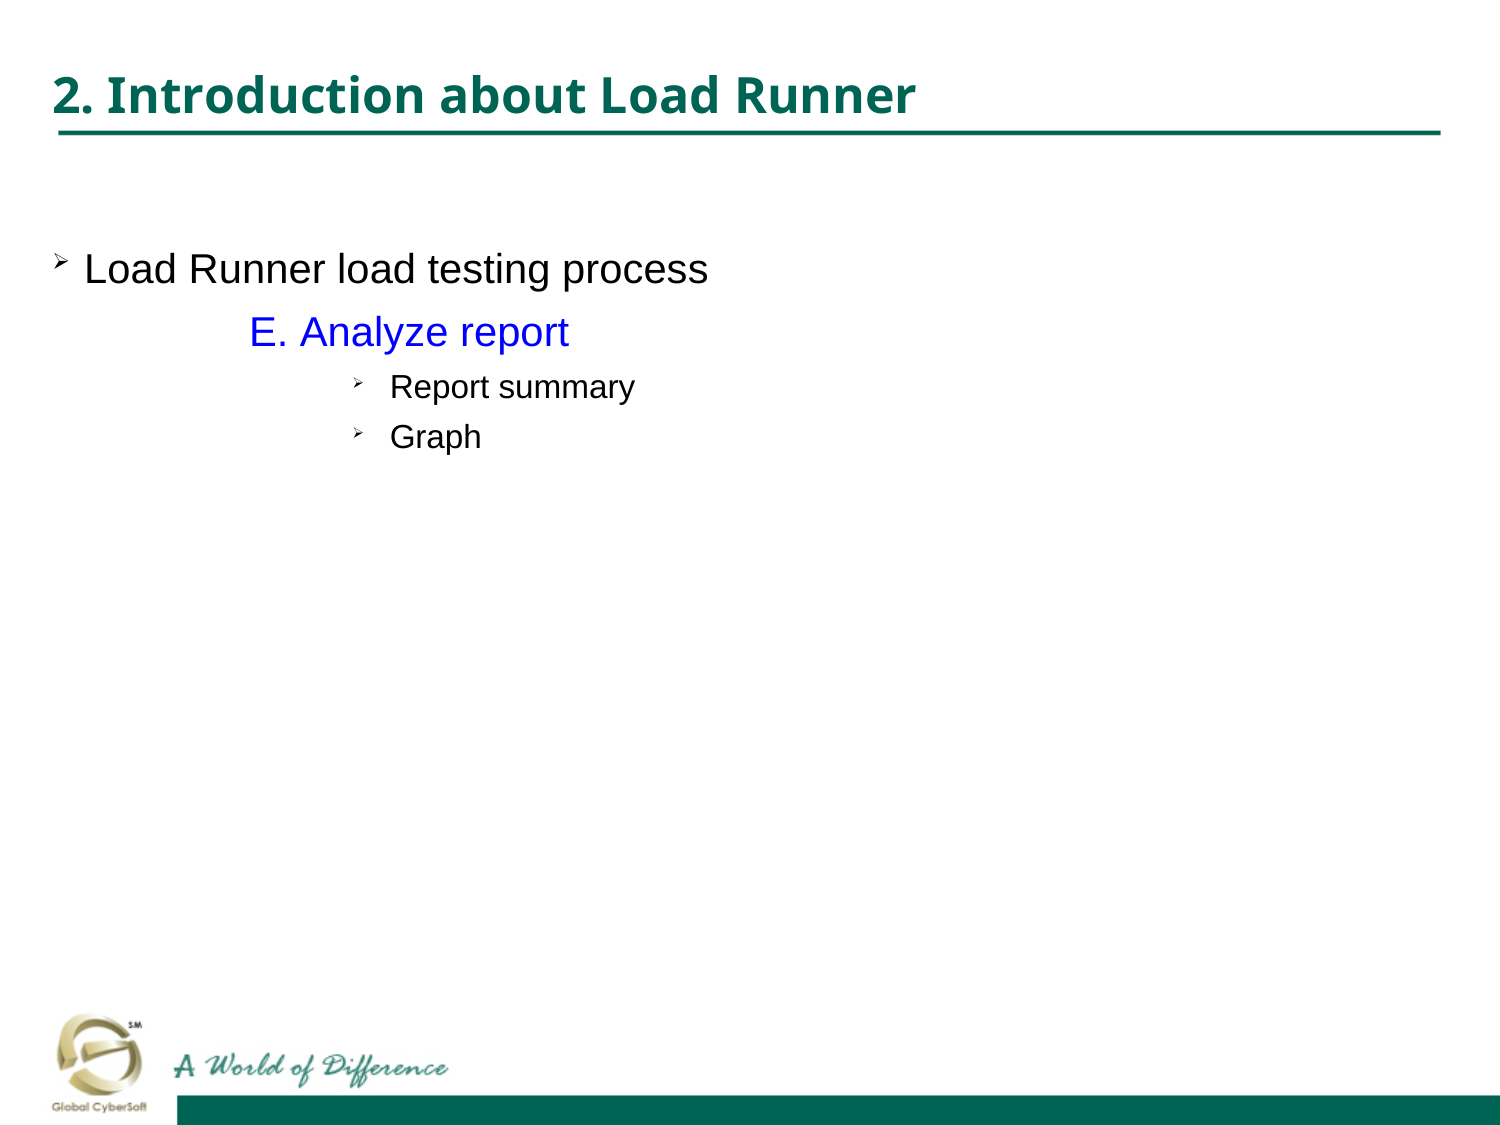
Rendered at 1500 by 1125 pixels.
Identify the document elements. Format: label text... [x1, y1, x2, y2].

picture [0, 0, 1500, 1125]
list Load Runner load testing process E. Analyze report Report summary Graph [37, 155, 1463, 1006]
title 2. Introduction about Load Runner [37, 0, 1463, 155]
